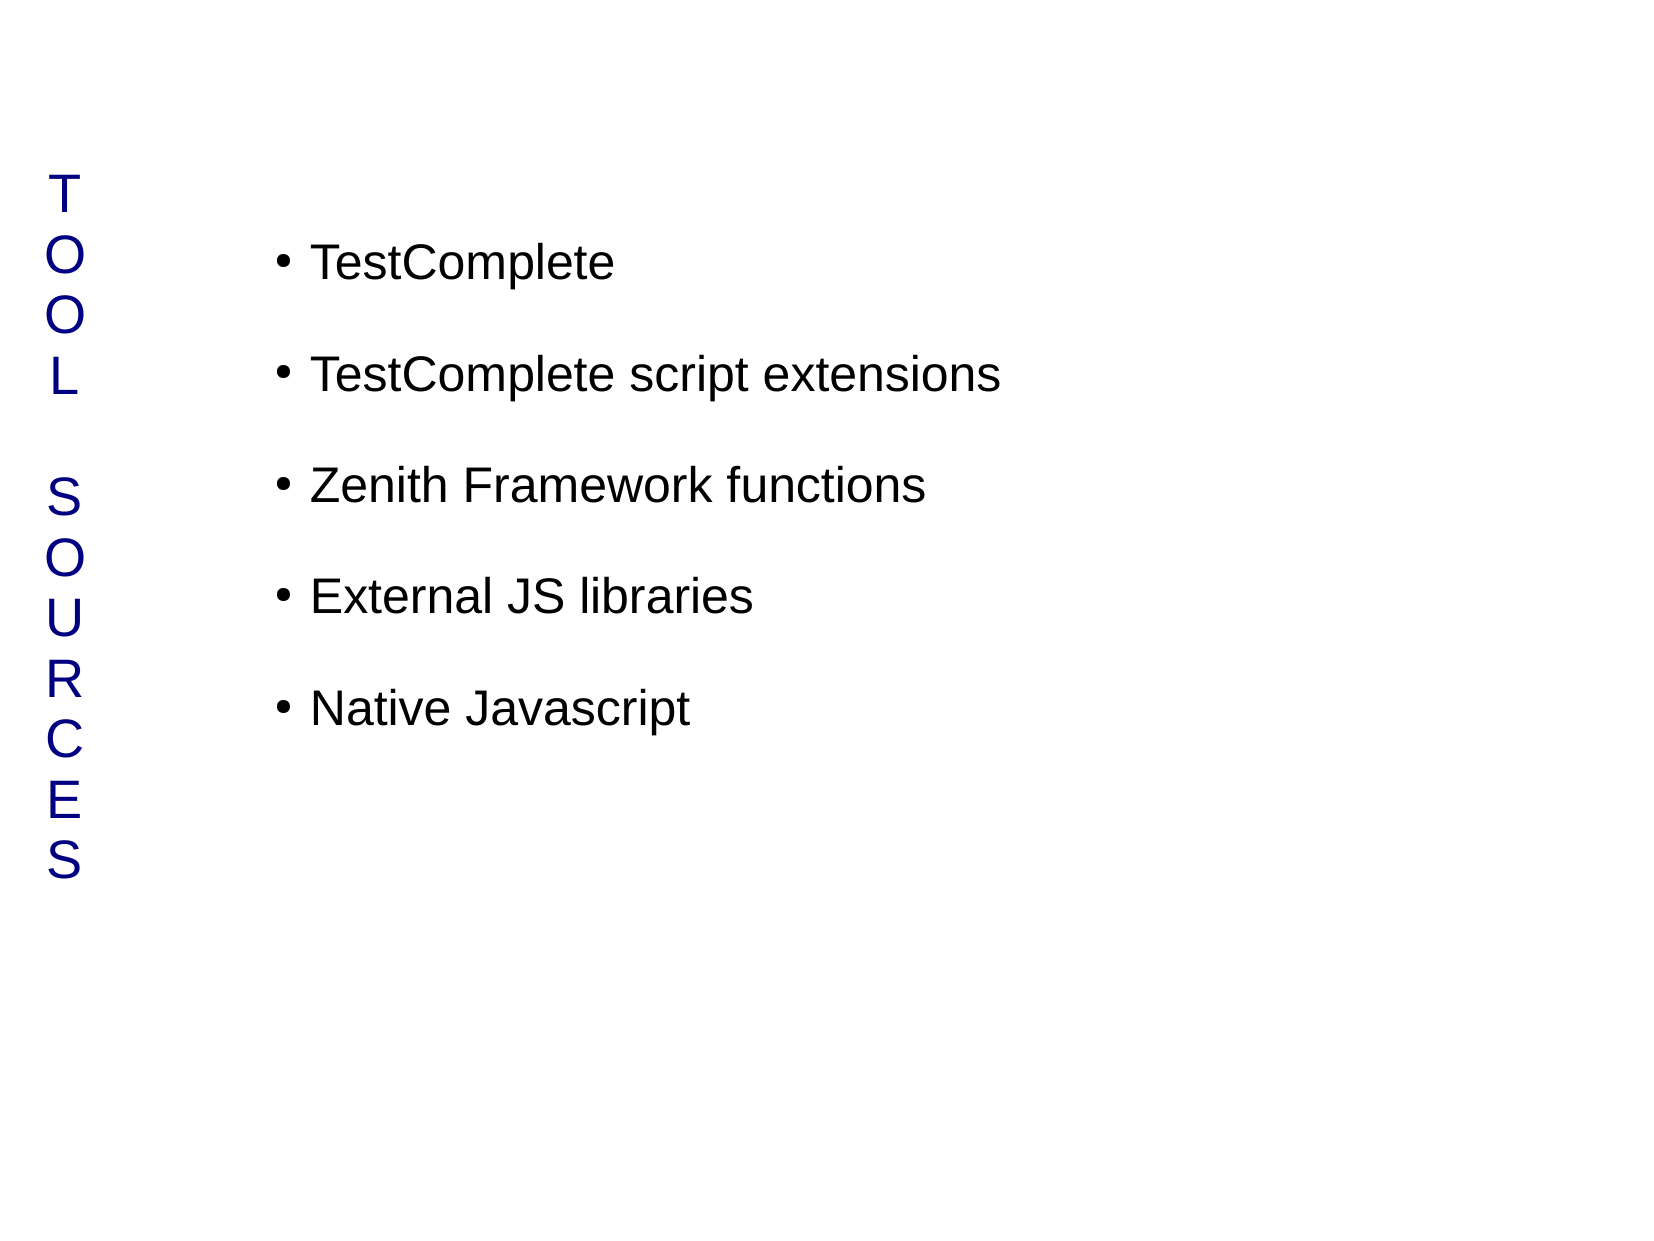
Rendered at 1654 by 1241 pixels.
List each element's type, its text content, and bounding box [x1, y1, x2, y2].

text_box T OOL SOURCES [29, 156, 101, 898]
text_box TestComplete TestComplete script extensions Zenith Framework functions External JS libraries Native Javascript [259, 171, 1453, 786]
